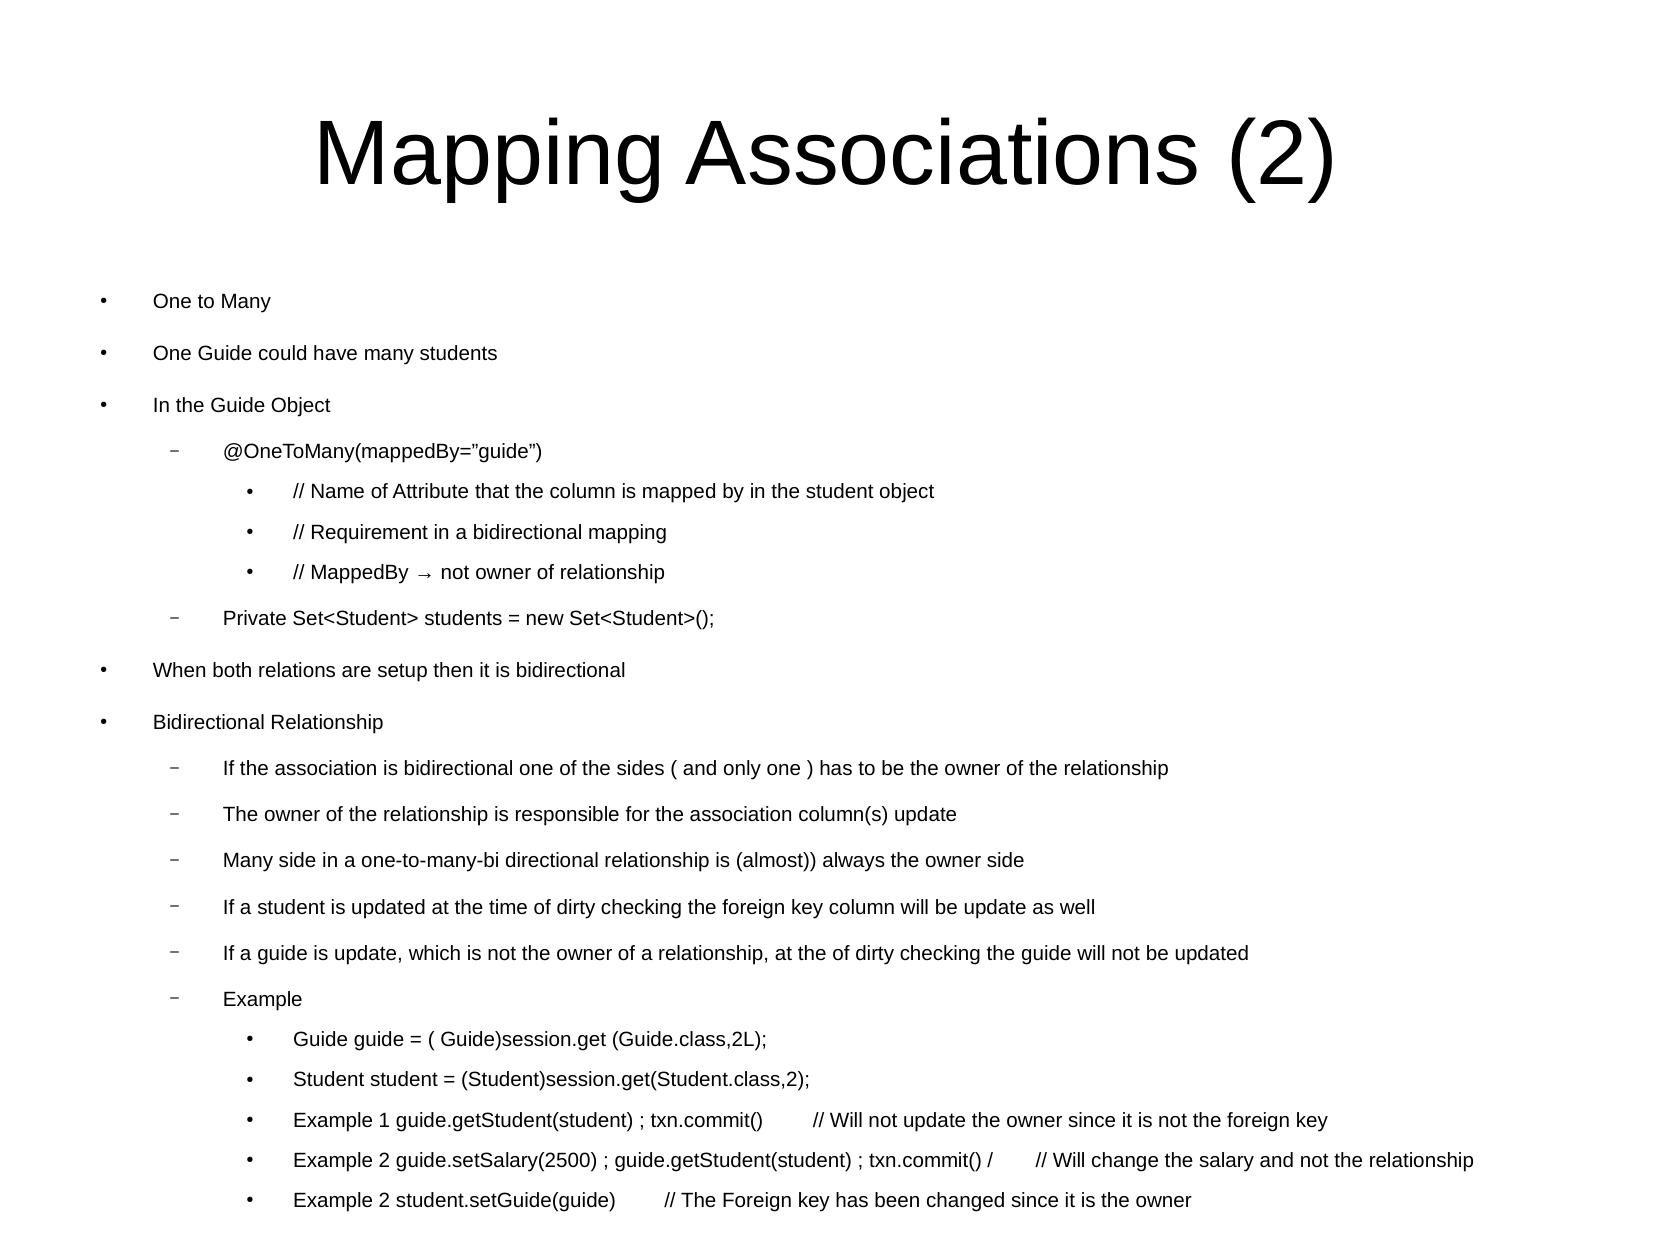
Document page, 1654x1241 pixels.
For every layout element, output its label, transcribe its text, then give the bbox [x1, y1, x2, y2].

list One to Many One Guide could have many students In the Guide Object @OneToMany(mappedBy=”guide”) // Name of Attribute that the column is mapped by in the student object // Requirement in a bidirectional mapping // MappedBy → not owner of relationship Private Set<Student> students = new Set<Student>(); When both relations are setup then it is bidirectional Bidirectional Relationship If the association is bidirectional one of the sides ( and only one ) has to be the owner of the relationship The owner of the relationship is responsible for the association column(s) update Many side in a one-to-many-bi directional relationship is (almost)) always the owner side If a student is updated at the time of dirty checking the foreign key column will be update as well If a guide is update, which is not the owner of a relationship, at the of dirty checking the guide will not be updated Example Guide guide = ( Guide)session.get (Guide.class,2L); Student student = (Student)session.get(Student.class,2); Example 1 guide.getStudent(student) ; txn.commit() // Will not update the owner since it is not the foreign key Example 2 guide.setSalary(2500) ; guide.getStudent(student) ; txn.commit() / ​// Will change the salary and not the relationship Example 2 student.setGuide(guide) // The Foreign key has been changed since it is the owner [82, 290, 1571, 1231]
title Mapping Associations (2) [82, 49, 1571, 257]
